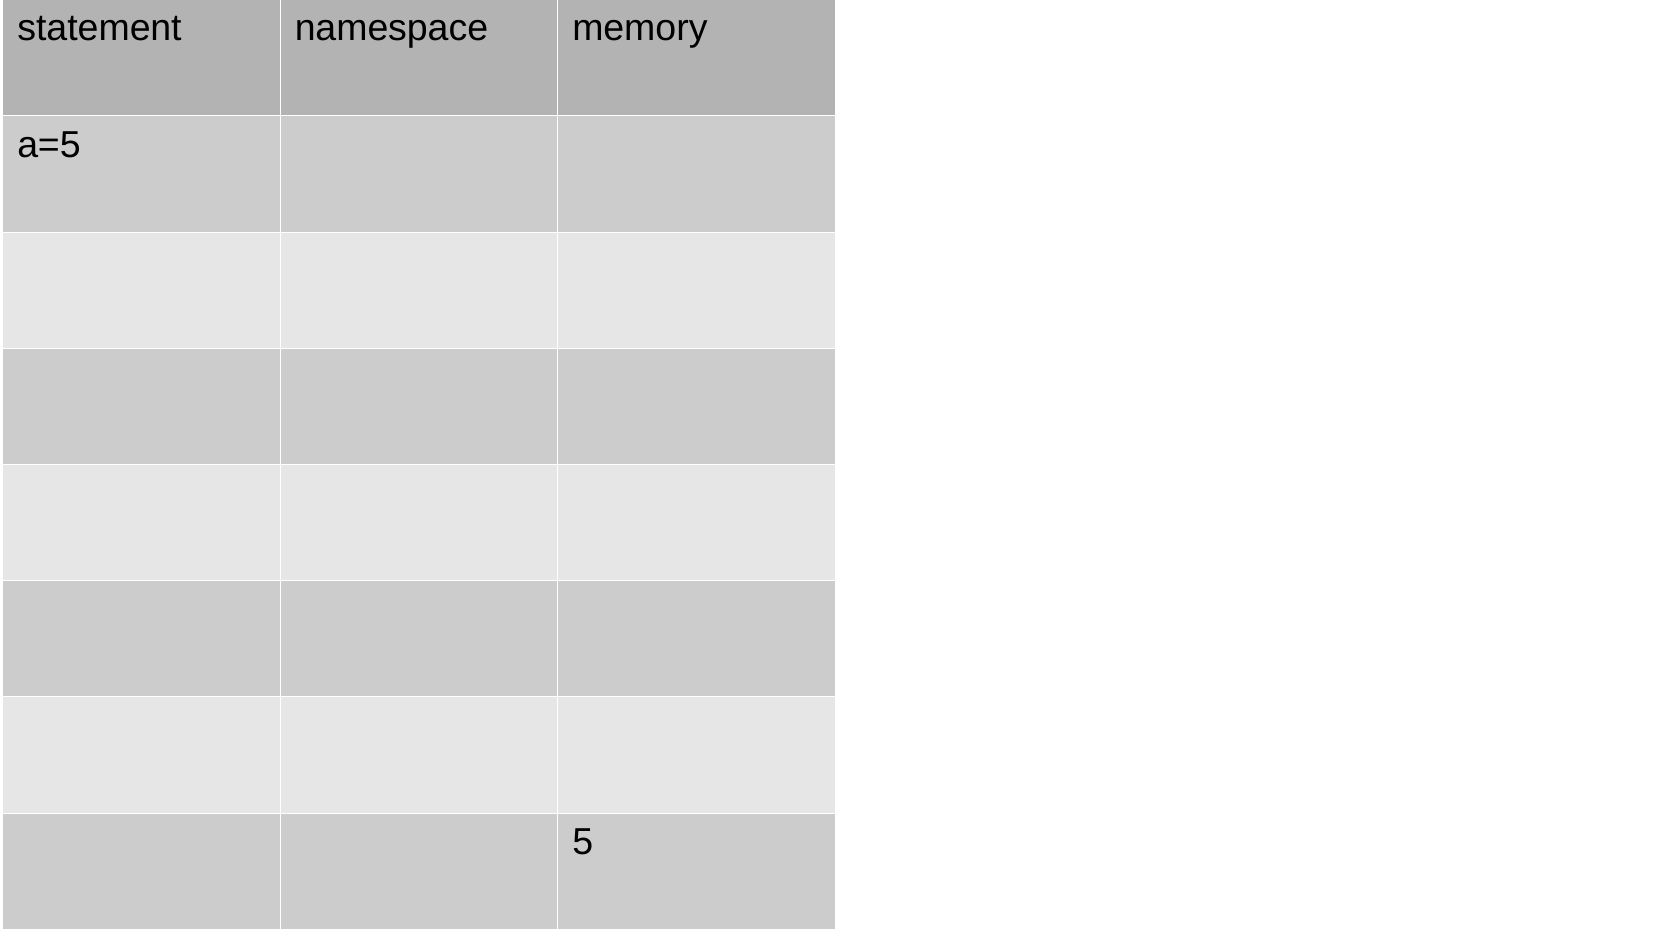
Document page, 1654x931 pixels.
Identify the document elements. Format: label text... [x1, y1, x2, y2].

table_cell [3, 581, 280, 696]
table_cell [558, 697, 835, 813]
table_cell [281, 349, 557, 464]
table_cell [3, 233, 280, 348]
table_header memory [558, 0, 835, 115]
table_cell [3, 349, 280, 464]
table_cell [3, 697, 280, 813]
table_cell a=5 [3, 116, 280, 232]
table_cell [3, 814, 280, 929]
table_cell [281, 465, 557, 580]
table_cell [558, 581, 835, 696]
table_cell [281, 697, 557, 813]
table_header namespace [281, 0, 557, 115]
table_header statement [3, 0, 280, 115]
table_cell [3, 465, 280, 580]
table_cell 5 [558, 814, 835, 929]
table_cell [558, 233, 835, 348]
table_cell [281, 233, 557, 348]
table_cell [281, 581, 557, 696]
table_cell [281, 116, 557, 232]
table_cell [558, 349, 835, 464]
table_cell [281, 814, 557, 929]
table_cell [558, 116, 835, 232]
table_cell [558, 465, 835, 580]
